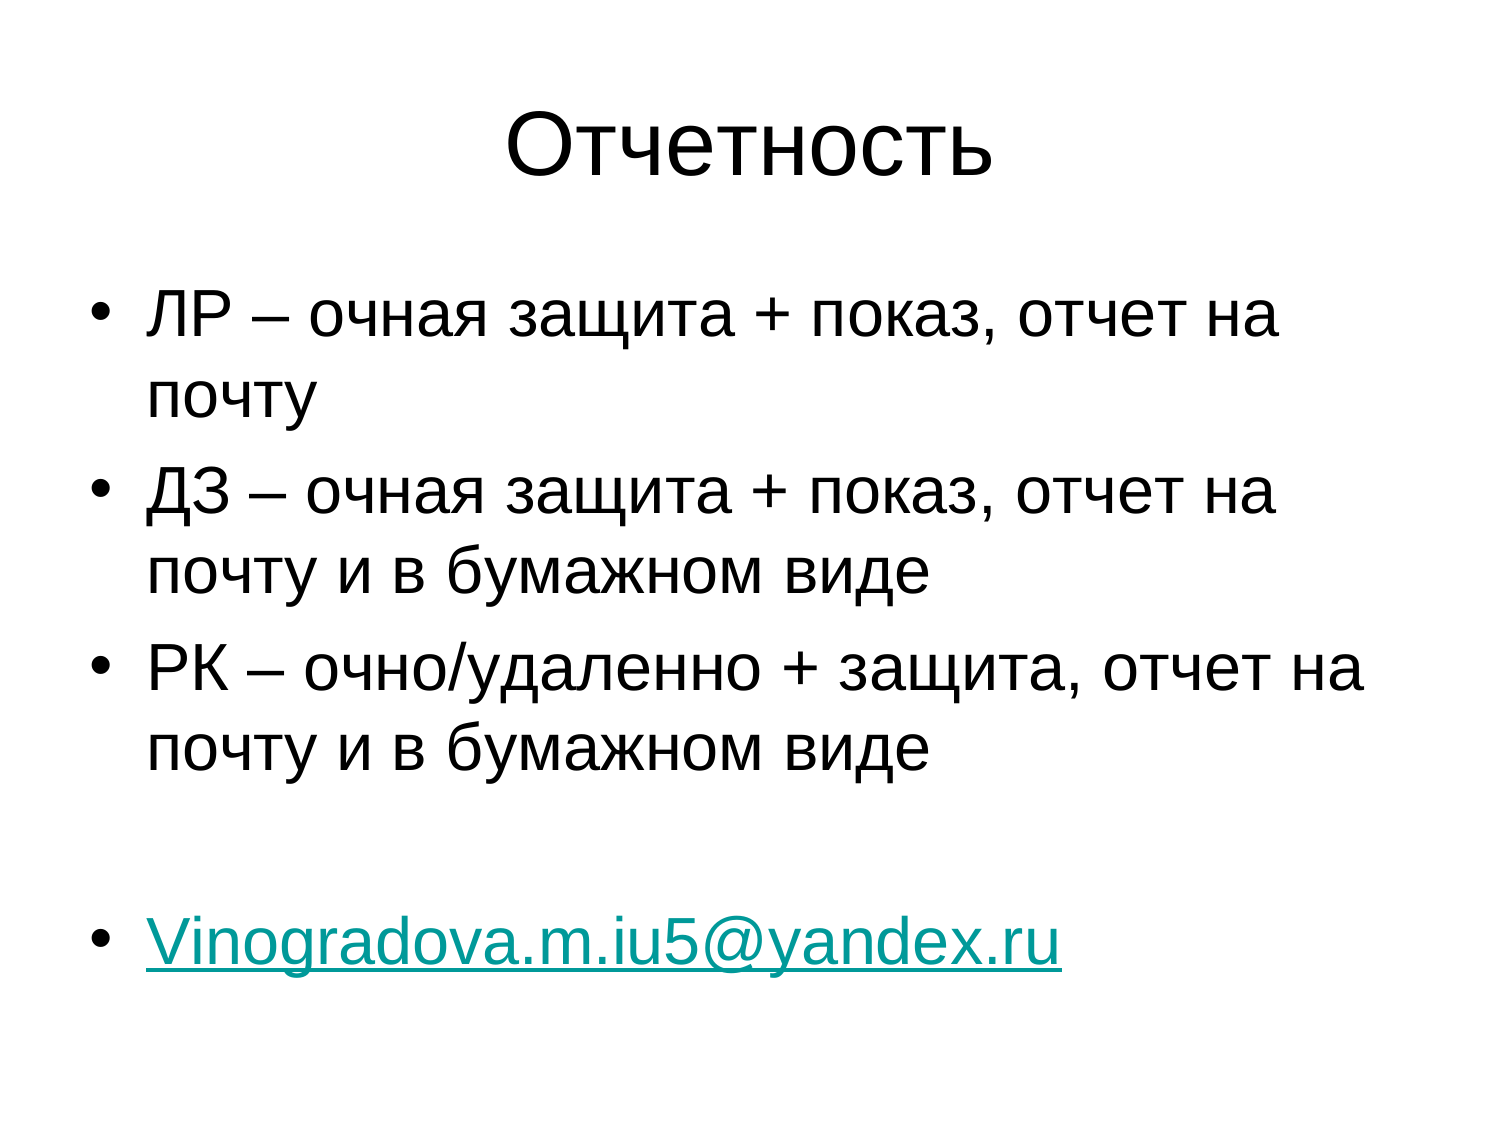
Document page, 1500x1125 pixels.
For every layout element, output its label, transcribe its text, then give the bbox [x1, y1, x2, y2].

title Отчетность [75, 45, 1426, 233]
list ЛР – очная защита + показ, отчет на почту ДЗ – очная защита + показ, отчет на почту и в бумажном виде РК – очно/удаленно + защита, отчет на почту и в бумажном виде Vinogradova.m.iu5@yandex.ru [75, 262, 1426, 1005]
